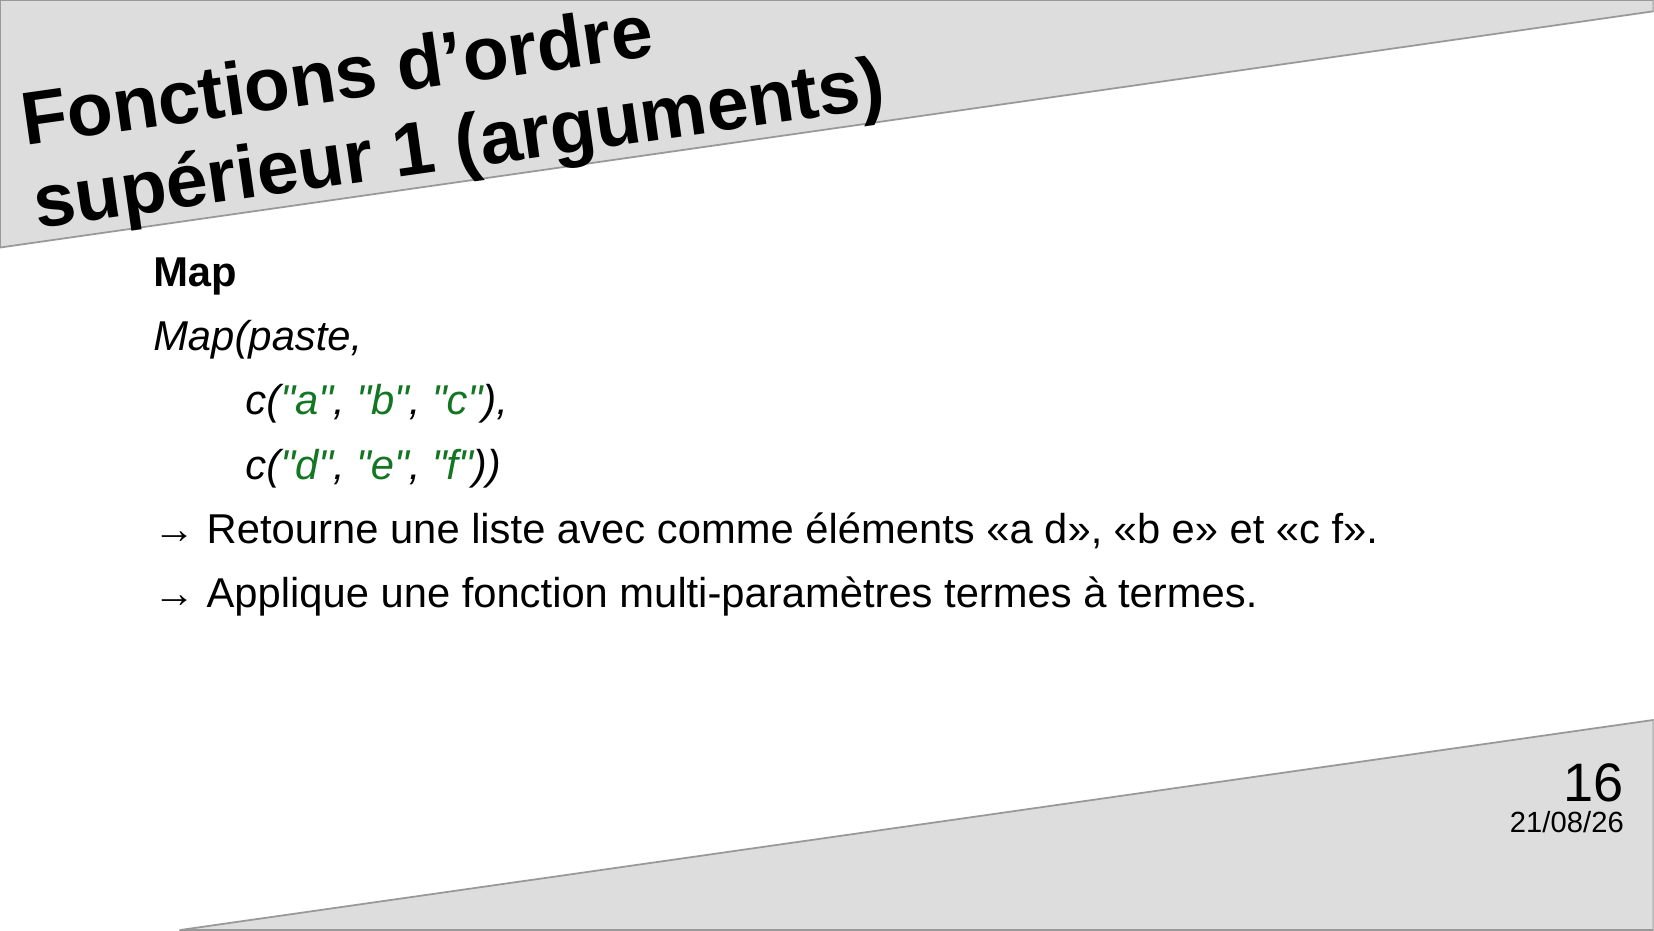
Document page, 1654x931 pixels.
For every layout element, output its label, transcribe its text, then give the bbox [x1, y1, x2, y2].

list Map Map(paste, c("a", "b", "c"), c("d", "e", "f")) → Retourne une liste avec comme éléments «a d», «b e» et «c f». → Applique une fonction multi-paramètres termes à termes. [82, 248, 1538, 789]
title Fonctions d’ordre supérieur 1 (arguments) [16, 0, 1502, 245]
